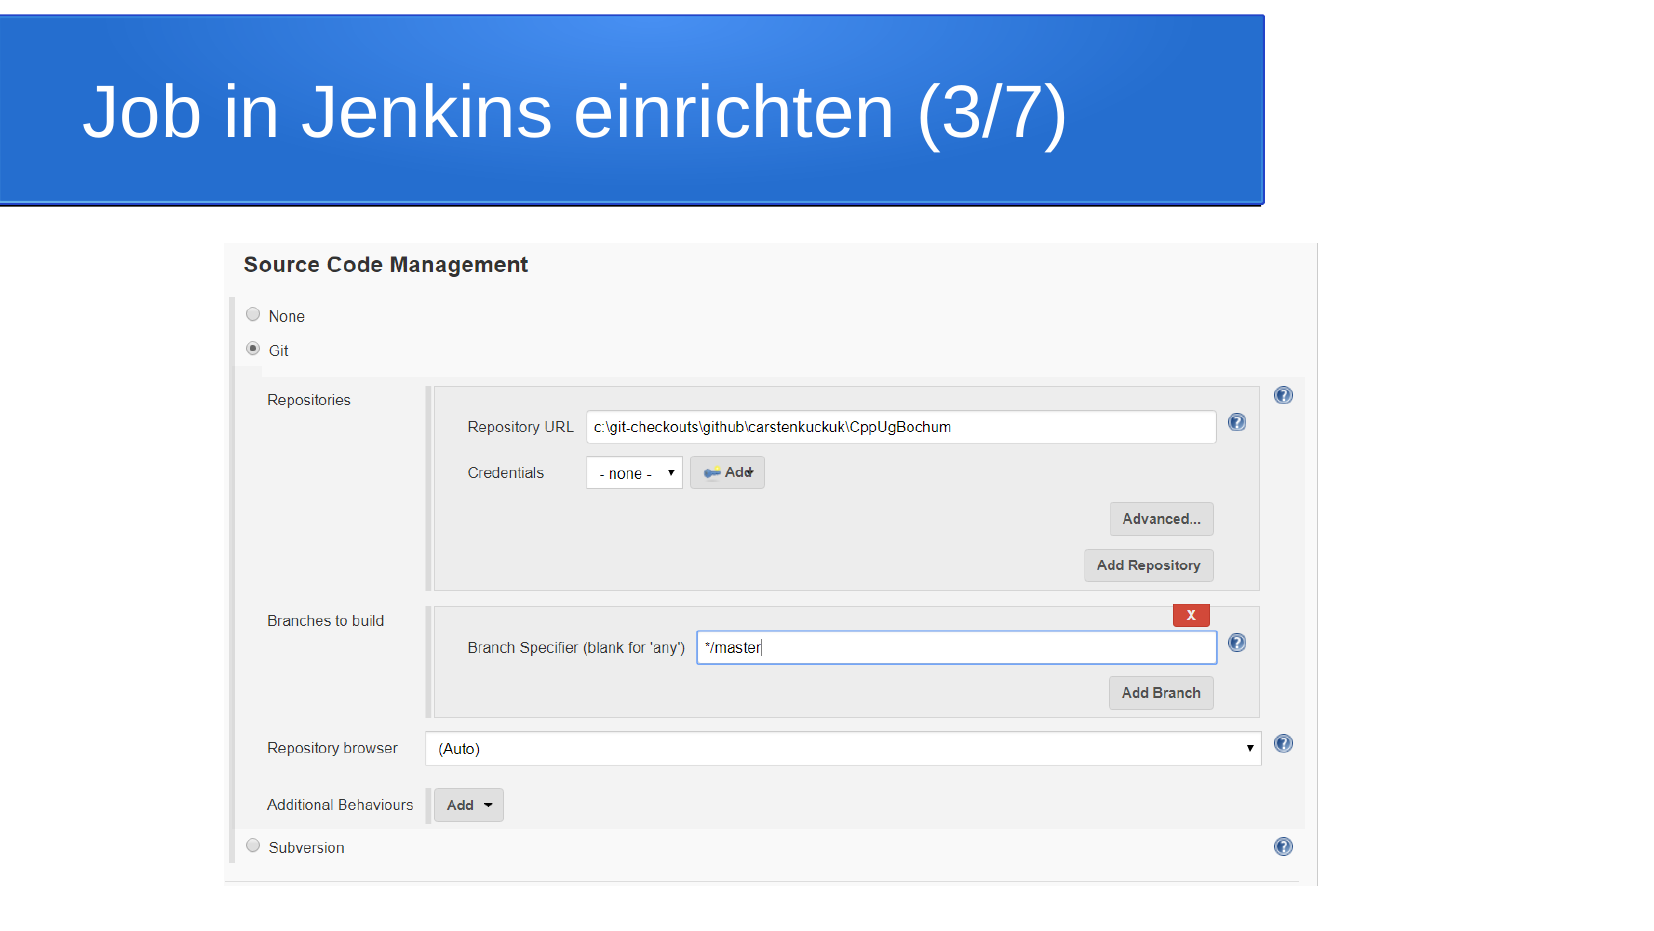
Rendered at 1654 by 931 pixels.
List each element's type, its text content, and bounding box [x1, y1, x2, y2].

title Job in Jenkins einrichten (3/7) [82, 35, 1235, 189]
picture [224, 243, 1326, 886]
